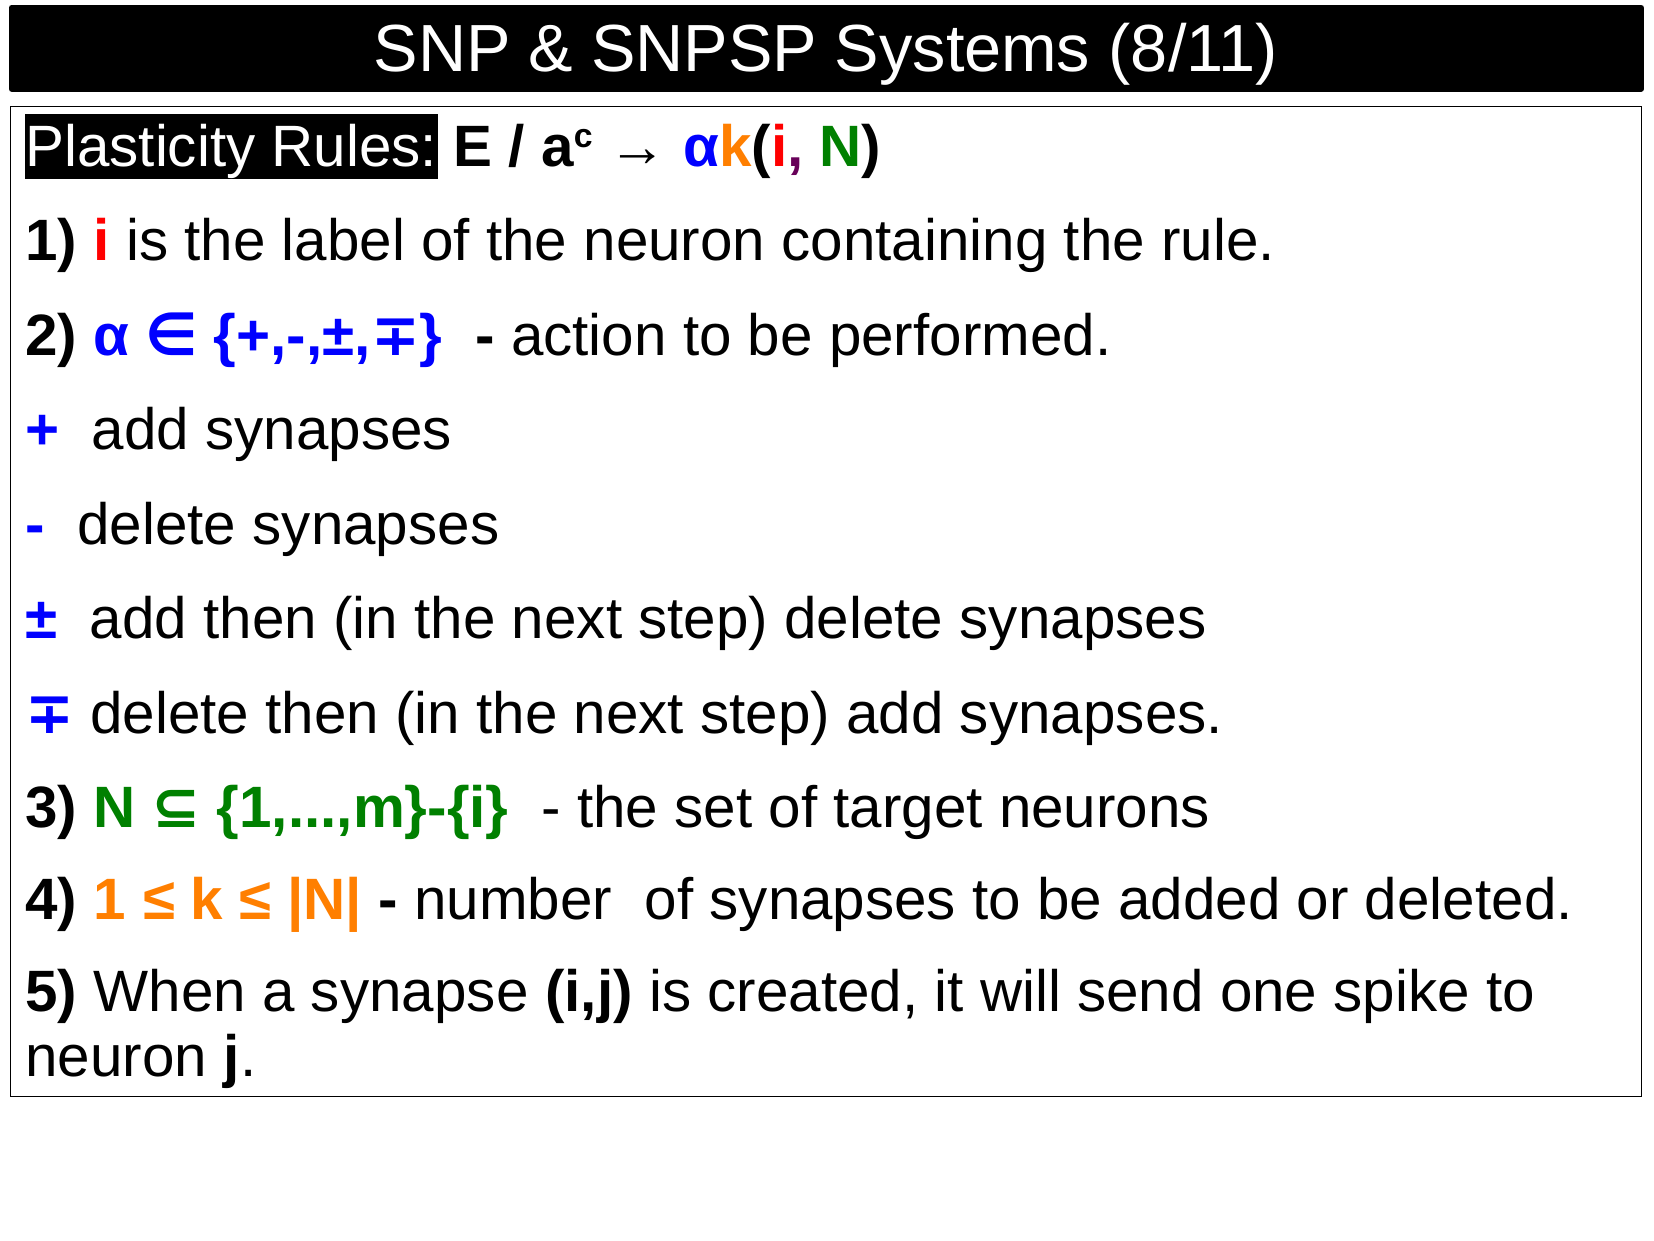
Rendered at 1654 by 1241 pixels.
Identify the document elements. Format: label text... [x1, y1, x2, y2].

title SNP & SNPSP Systems (8/11) [11, 7, 1642, 89]
text_box Plasticity Rules: E / ac → αk(i, N) 1) i is the label of the neuron containing the rule. 2) α ∈ {+,-,±,∓} - action to be performed. + add synapses - delete synapses ± add then (in the next step) delete synapses ∓ delete then (in the next step) add synapses. 3) N ⊆ {1,...,m}-{i} - the set of target neurons 4) 1 ≤ k ≤ |N| - number of synapses to be added or deleted. 5) When a synapse (i,j) is created, it will send one spike to neuron j. [10, 106, 1642, 1097]
